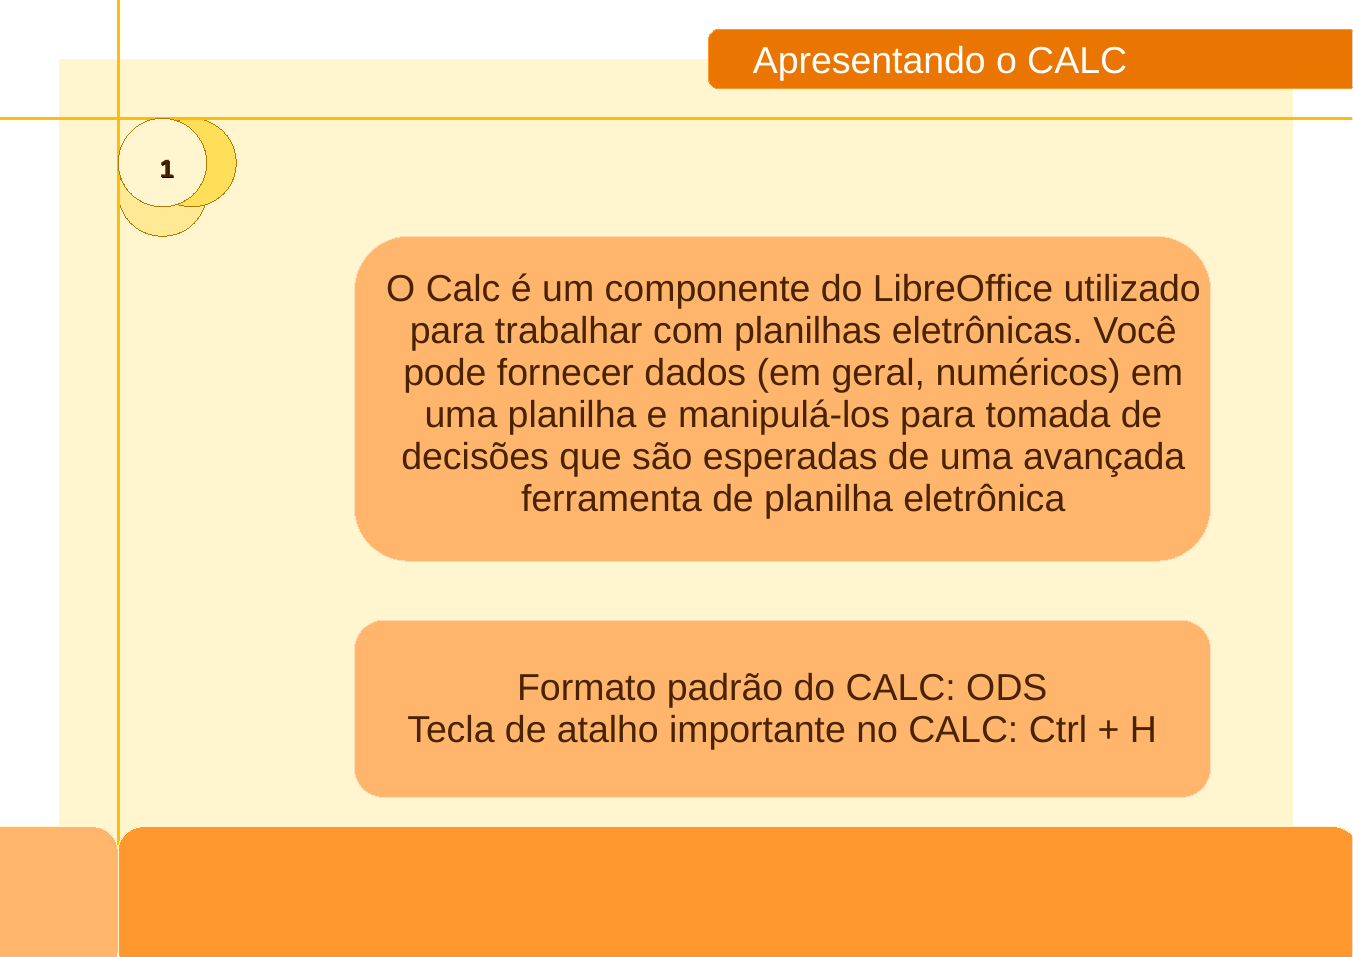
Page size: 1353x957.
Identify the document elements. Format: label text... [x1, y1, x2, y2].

text_box [118, 118, 237, 237]
text_box [354, 236, 1207, 562]
text_box Apresentando o CALC [738, 31, 1143, 89]
text_box 1 [126, 147, 207, 193]
text_box [0, 826, 1353, 957]
text_box [708, 29, 1353, 89]
text_box O Calc é um componente do LibreOffice utilizado para trabalhar com planilhas eletrônicas. Você pode fornecer dados (em geral, numéricos) em uma planilha e manipulá-los para tomada de decisões que são esperadas de uma avançada ferramenta de planilha eletrônica [365, 260, 1222, 528]
text_box Formato padrão do CALC: ODS Tecla de atalho importante no CALC: Ctrl + H [354, 620, 1211, 798]
